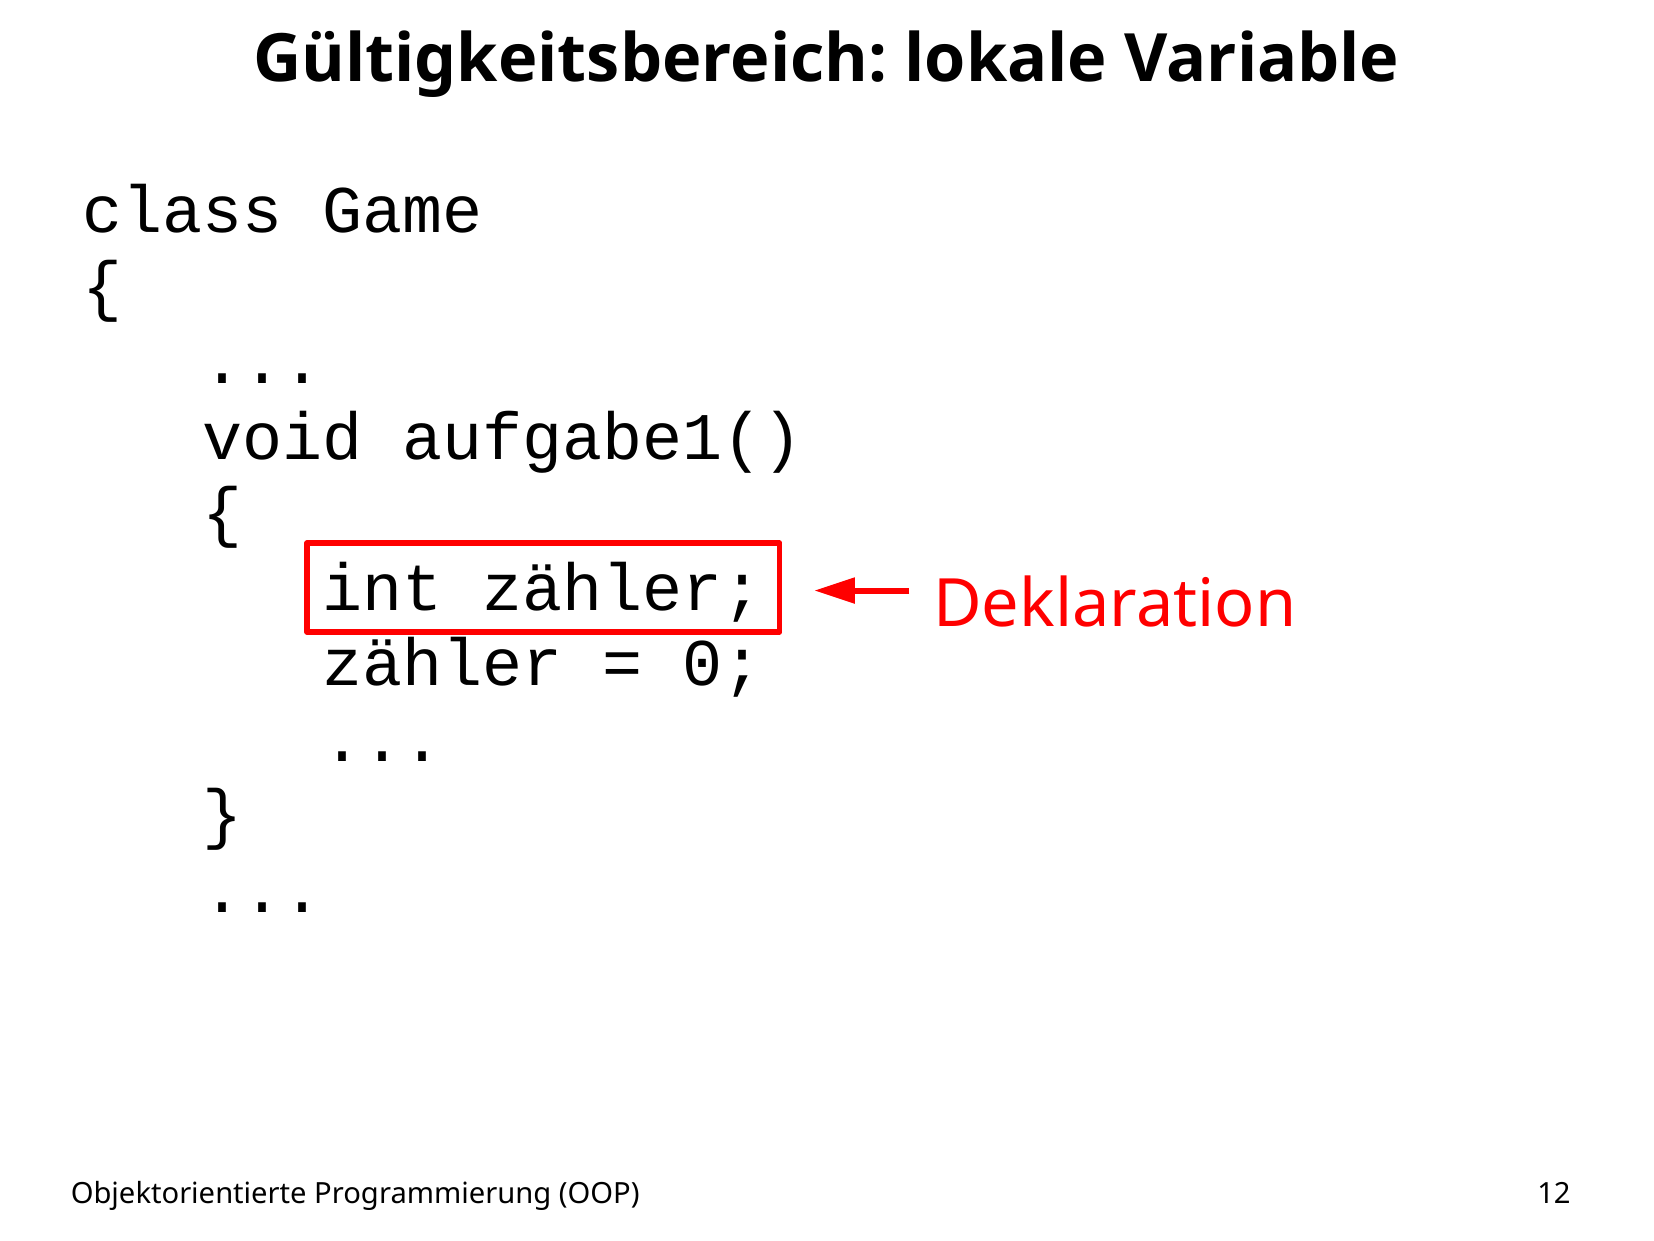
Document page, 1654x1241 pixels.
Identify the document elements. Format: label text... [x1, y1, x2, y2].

title Gültigkeitsbereich: lokale Variable [0, 5, 1654, 107]
list class Game { ... void aufgabe1() { int zähler; zähler = 0; ... } ... [82, 177, 1571, 1146]
list Deklaration [933, 555, 1335, 662]
